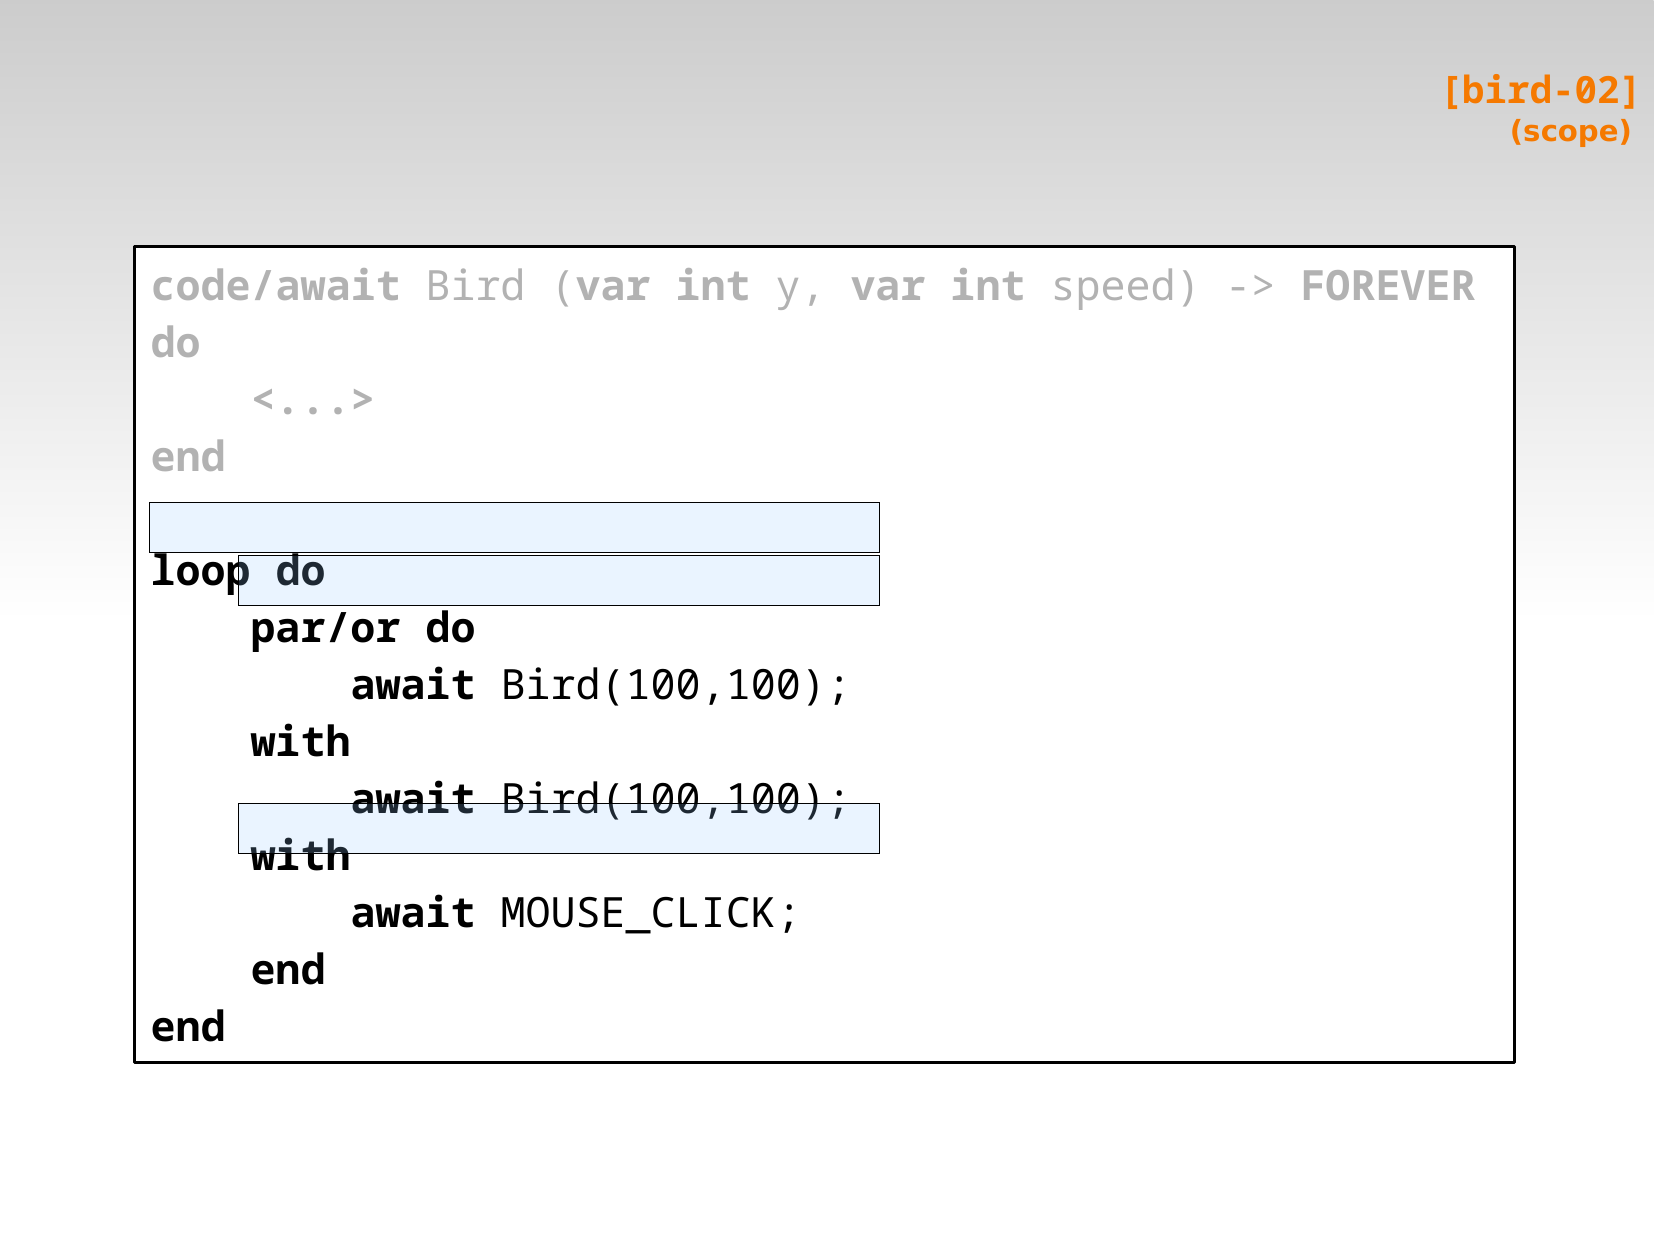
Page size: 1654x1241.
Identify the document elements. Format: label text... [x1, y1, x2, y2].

text_box [238, 555, 880, 606]
text_box code/await Bird (var int y, var int speed) -> FOREVER do <...> end loop do par/or do await Bird(100,100); with await Bird(100,100); with await MOUSE_CLICK; end end [134, 246, 1515, 961]
text_box [149, 502, 880, 553]
title [bird-02] (scope) [153, 2, 1643, 210]
text_box [238, 803, 880, 854]
